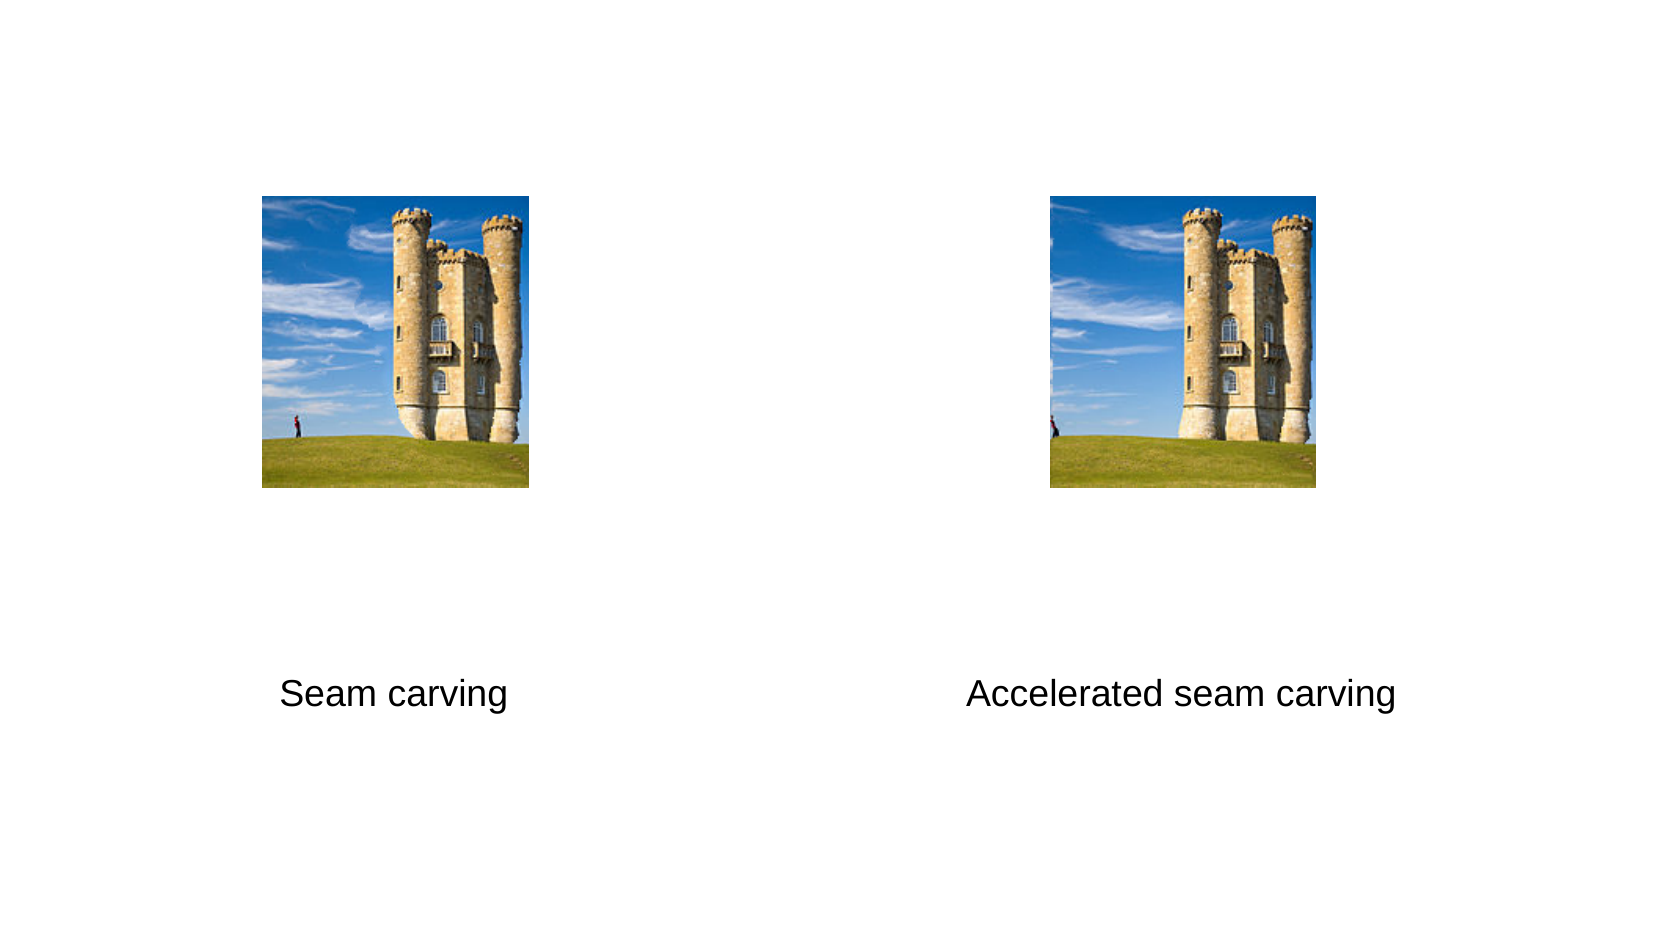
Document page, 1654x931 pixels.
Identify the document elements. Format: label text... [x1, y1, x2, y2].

text_box Accelerated seam carving [824, 674, 1538, 713]
picture [262, 196, 529, 488]
picture [1050, 196, 1316, 488]
text_box Seam carving [37, 674, 750, 713]
